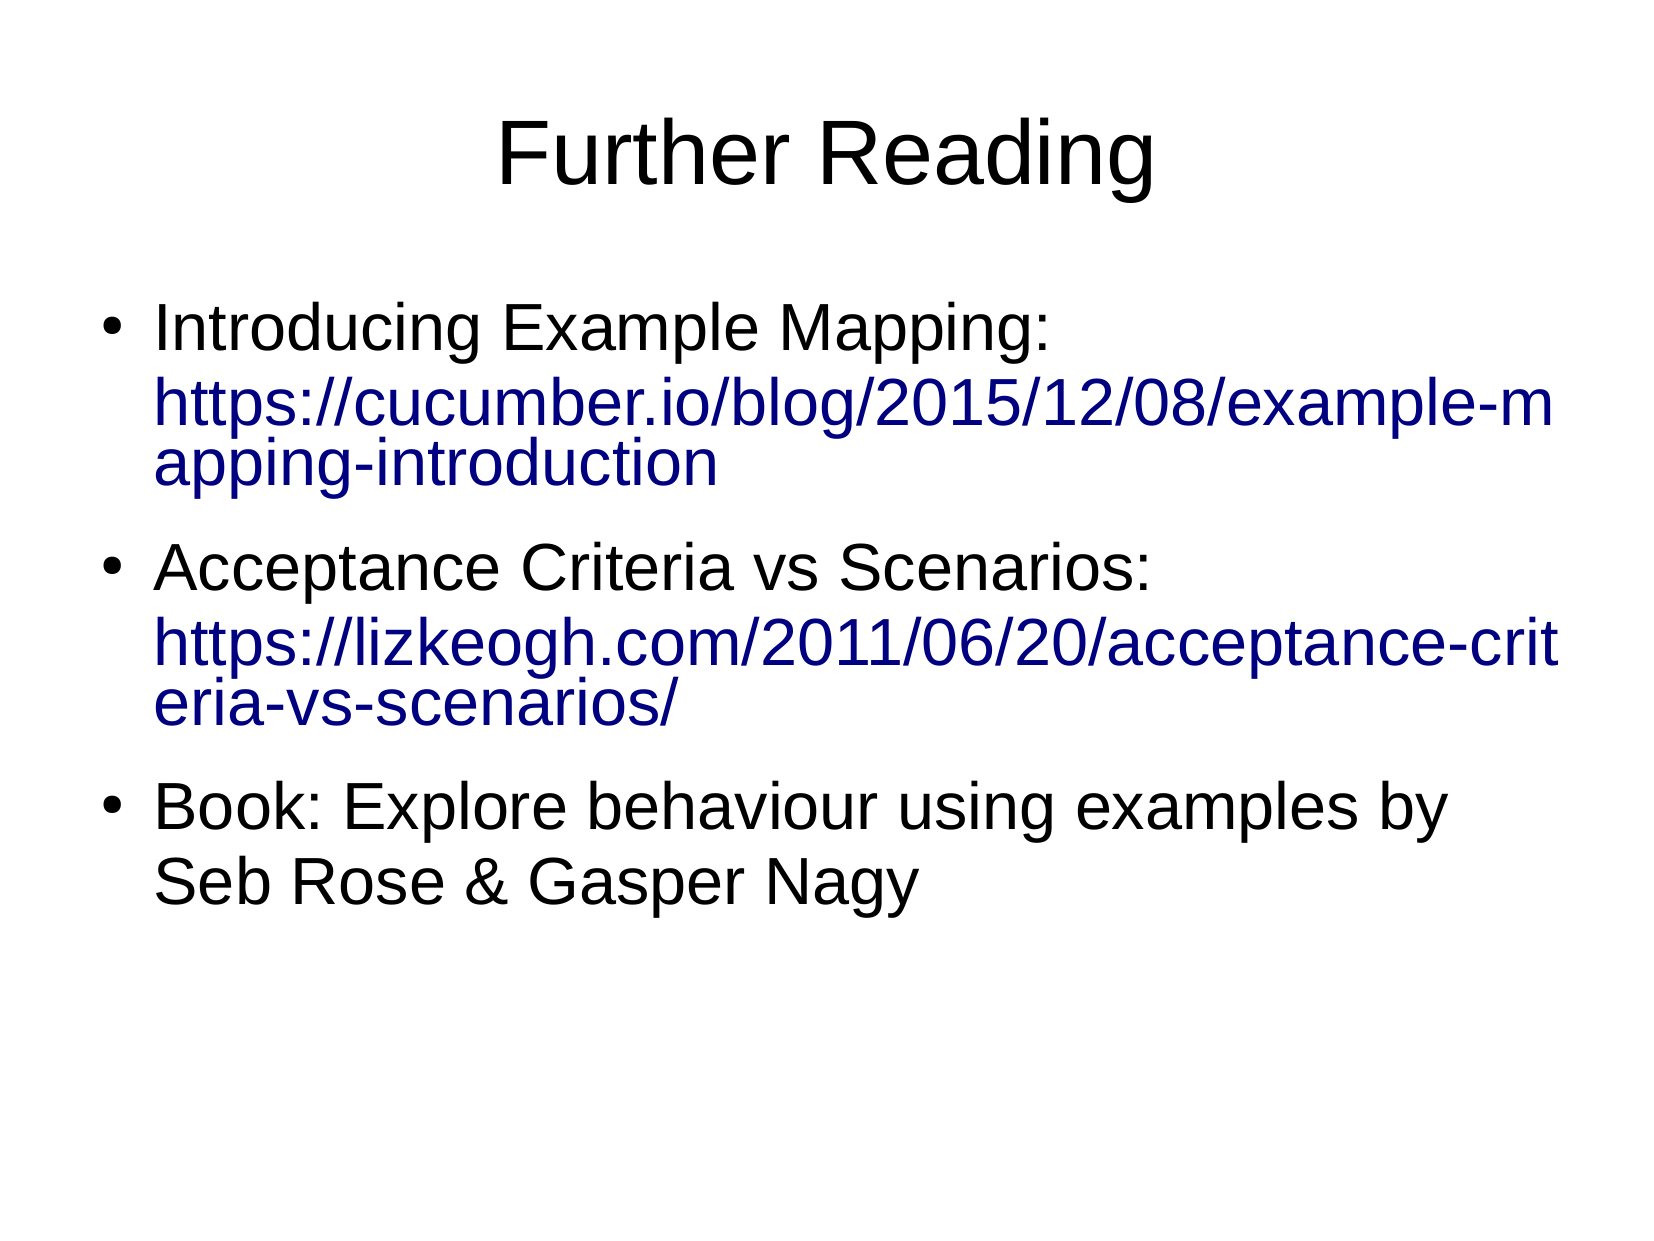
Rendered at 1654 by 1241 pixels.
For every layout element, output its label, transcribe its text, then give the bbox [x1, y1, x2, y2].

list Introducing Example Mapping: https://cucumber.io/blog/2015/12/08/example-mapping-introduction Acceptance Criteria vs Scenarios: https://lizkeogh.com/2011/06/20/acceptance-criteria-vs-scenarios/ Book: Explore behaviour using examples by Seb Rose & Gasper Nagy [82, 290, 1571, 1010]
title Further Reading [82, 49, 1571, 257]
